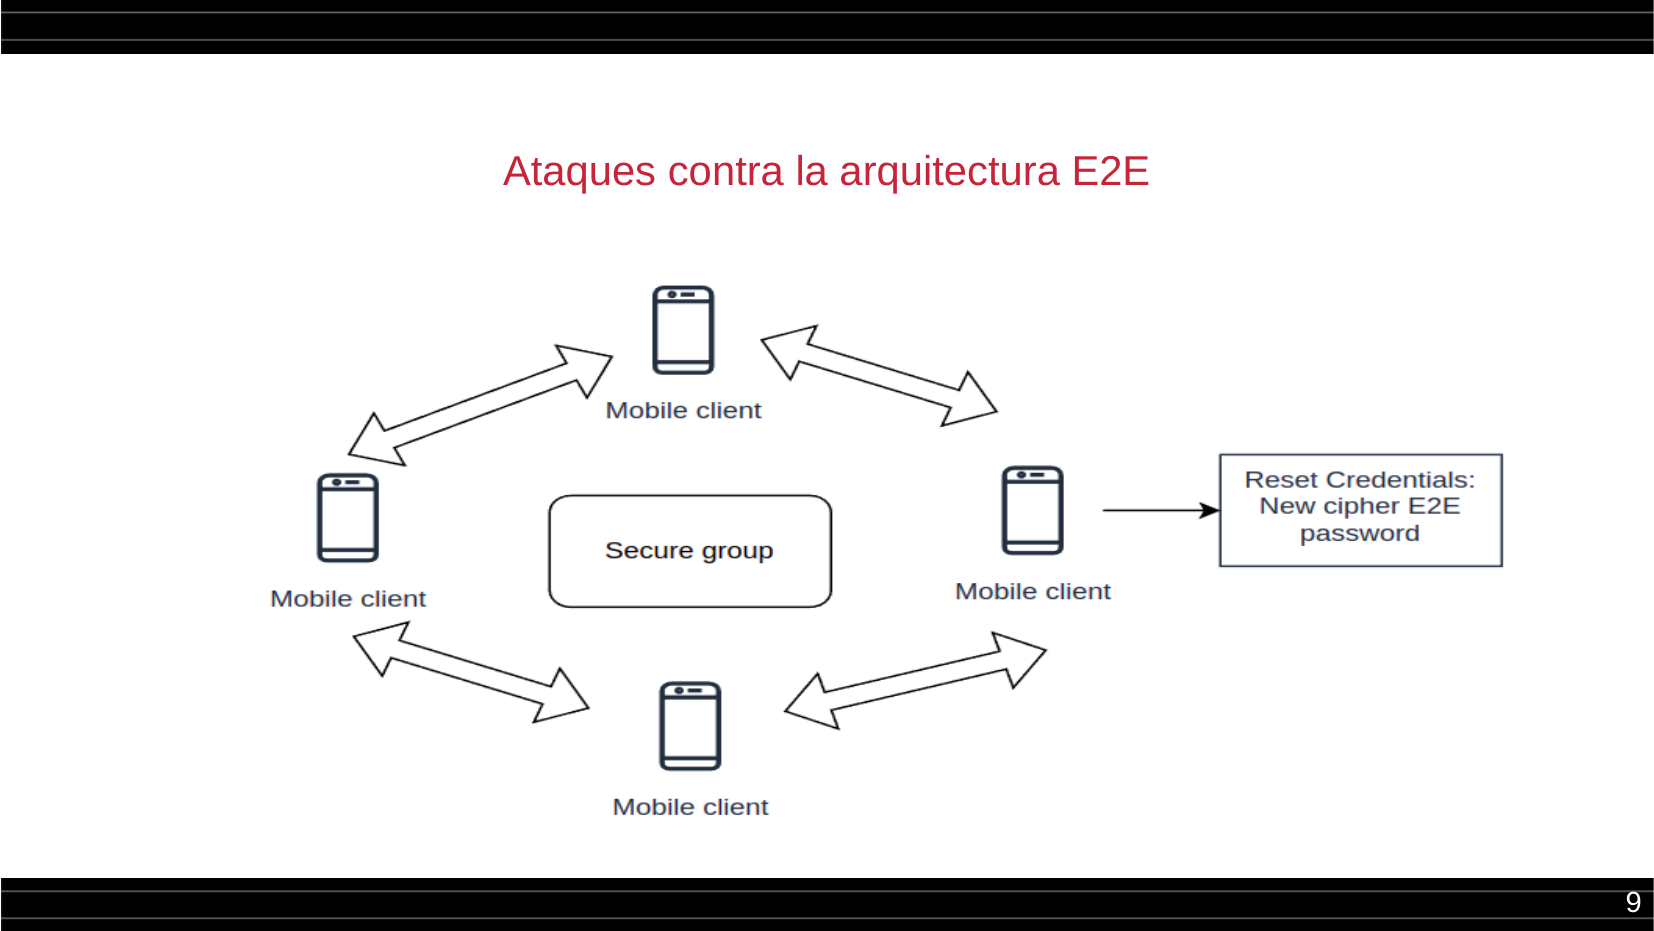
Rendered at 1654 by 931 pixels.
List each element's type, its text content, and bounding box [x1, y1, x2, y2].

title Ataques contra la arquitectura E2E [82, 92, 1571, 249]
picture [1, 878, 1654, 931]
picture [1, 0, 1654, 54]
picture [118, 251, 1558, 851]
